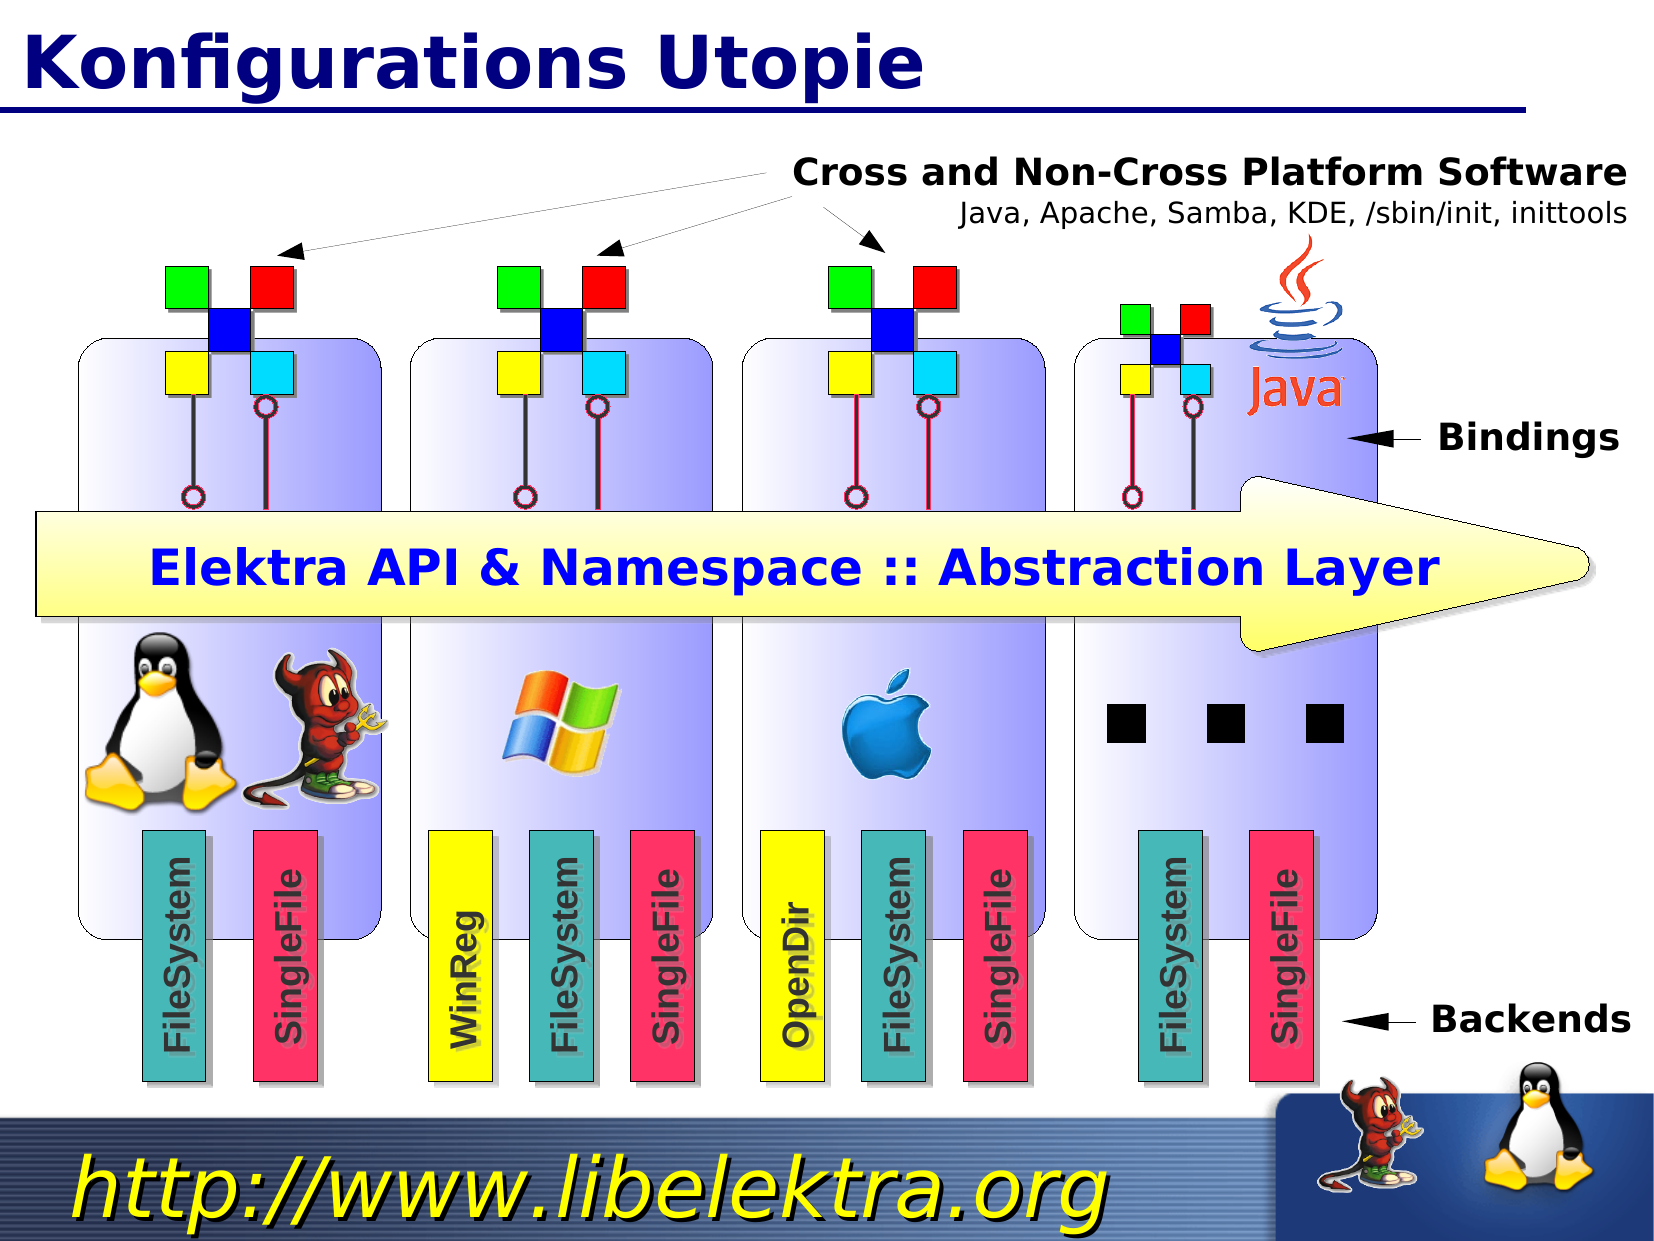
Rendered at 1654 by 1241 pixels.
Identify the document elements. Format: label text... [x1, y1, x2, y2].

text_box FileSystem [152, 855, 197, 1055]
text_box SingleFile [641, 865, 685, 1046]
text_box Bindings [1436, 412, 1636, 456]
text_box FileSystem [872, 855, 917, 1055]
text_box Konfigurations Utopie [21, 14, 1611, 111]
text_box Cross and Non-Cross Platform Software Java, Apache, Samba, KDE, /sbin/init, inittools [791, 147, 1629, 229]
text_box SingleFile [264, 865, 308, 1046]
text_box FileSystem [540, 855, 584, 1055]
picture [71, 631, 389, 816]
picture [502, 670, 622, 777]
text_box Elektra API & Namespace :: Abstraction Layer [148, 534, 1477, 595]
text_box OpenDir [771, 862, 815, 1050]
text_box [35, 266, 1590, 1082]
picture [0, 1061, 1654, 1241]
text_box [78, 810, 382, 1082]
text_box SingleFile [973, 865, 1018, 1046]
picture [841, 667, 932, 780]
text_box SingleFile [1260, 865, 1304, 1046]
text_box FileSystem [1149, 855, 1193, 1055]
text_box Backends [1430, 994, 1633, 1039]
text_box WinReg [439, 862, 483, 1050]
picture [1246, 233, 1346, 416]
